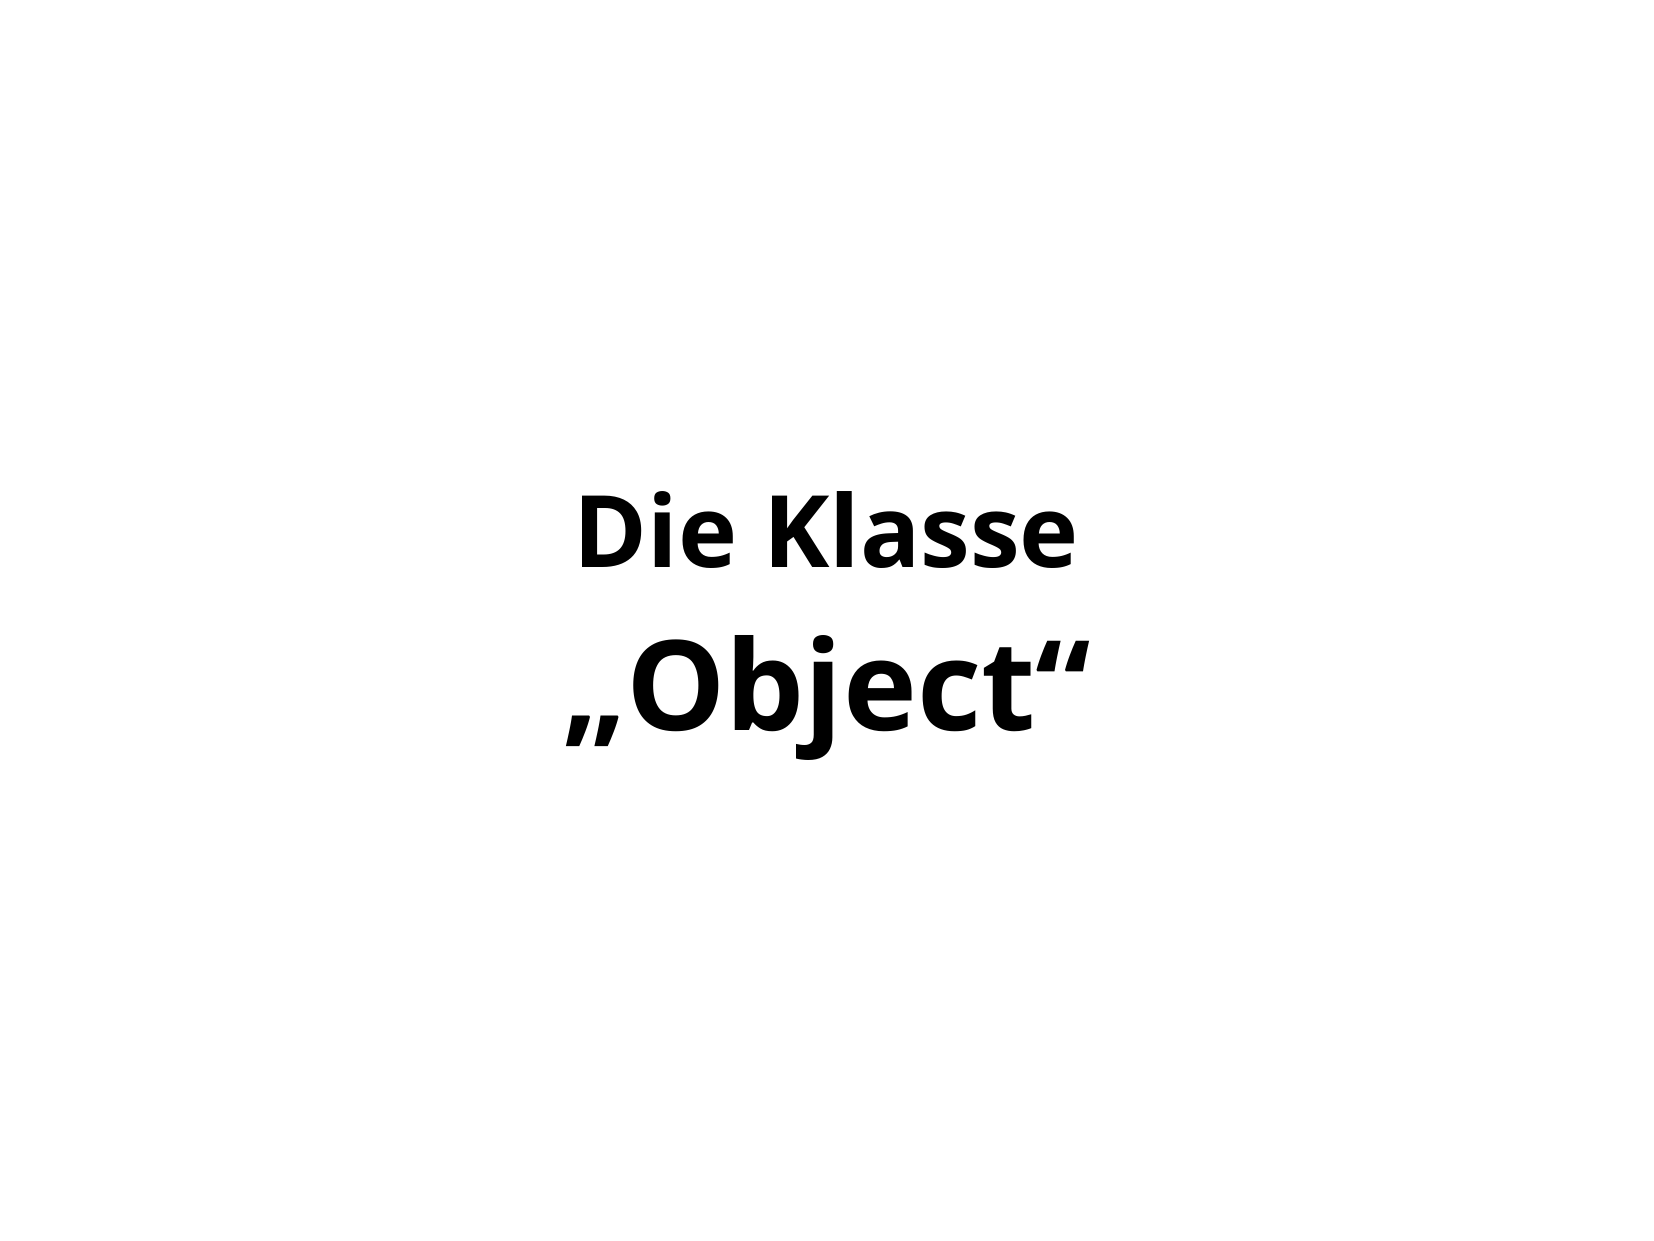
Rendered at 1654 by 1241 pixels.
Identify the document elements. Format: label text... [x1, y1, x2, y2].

subtitle Die Klasse „Object“ [23, 35, 1630, 1193]
